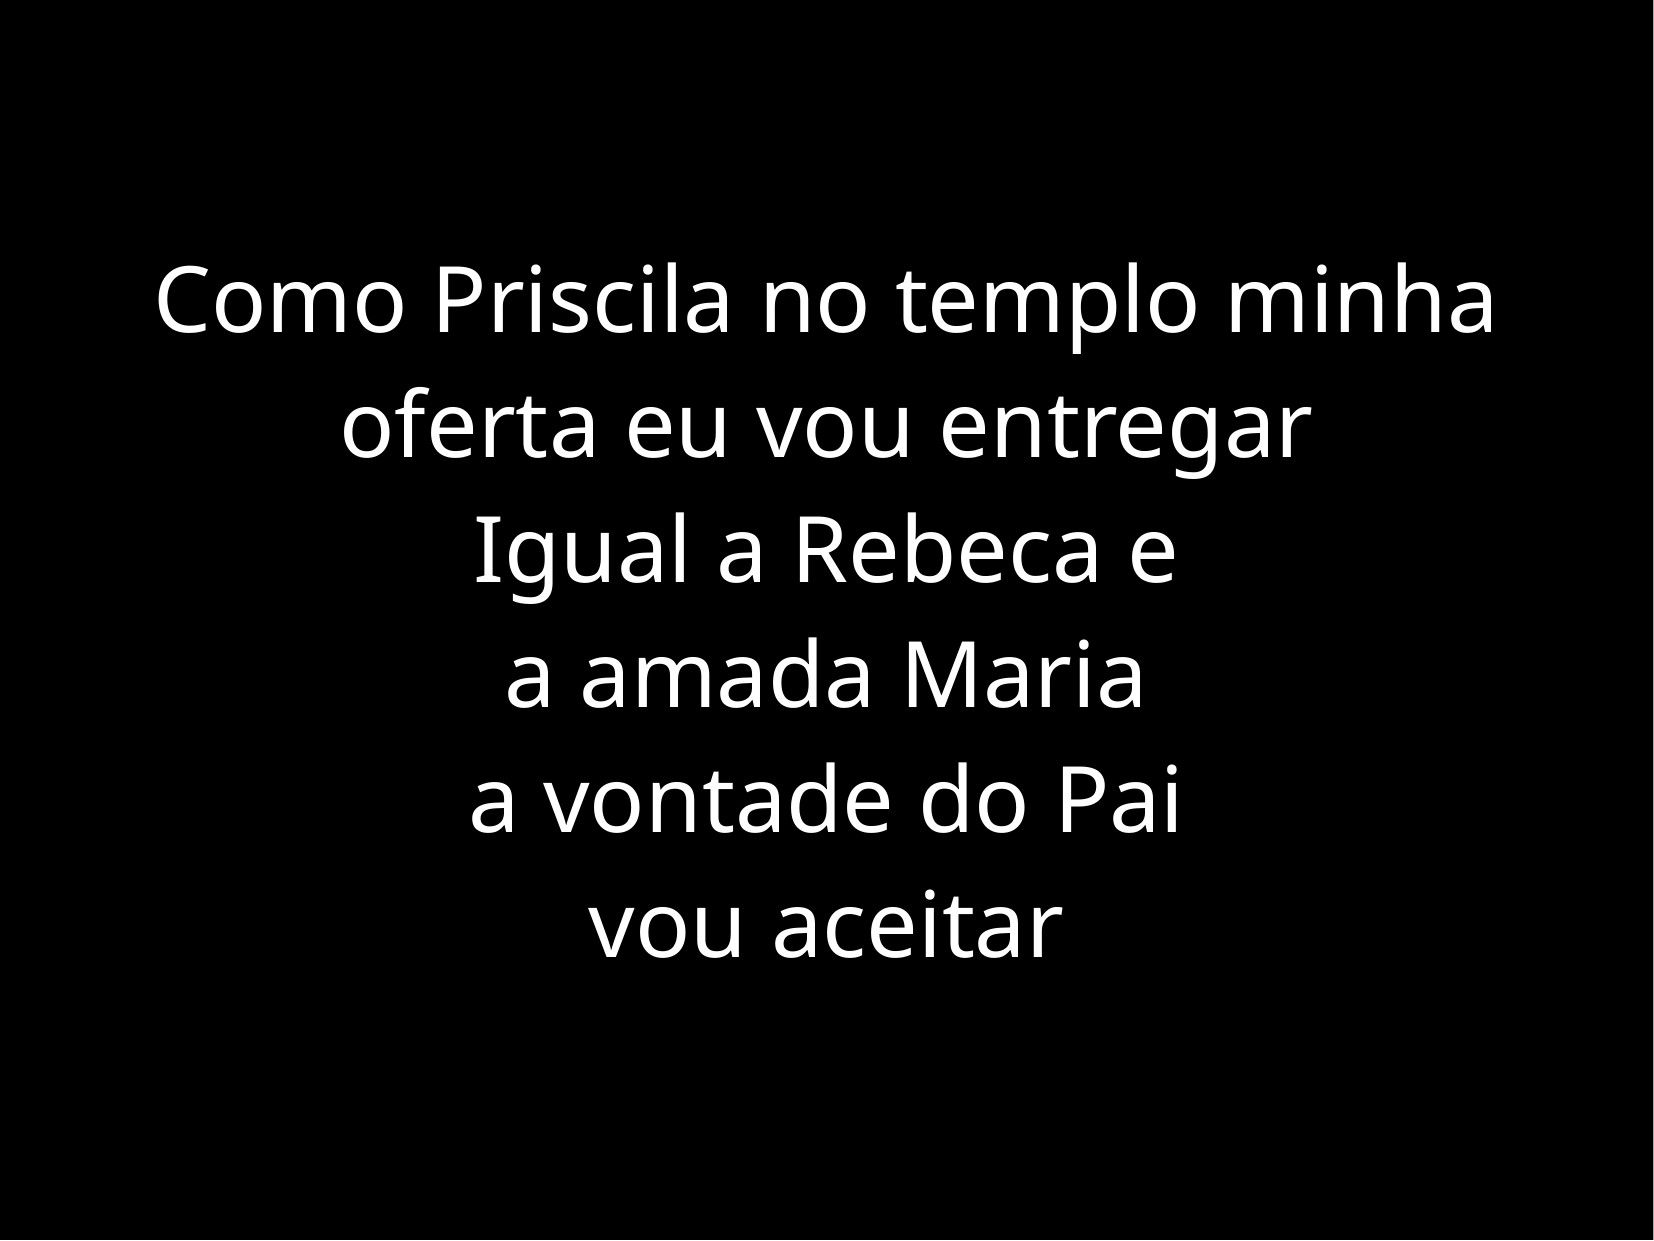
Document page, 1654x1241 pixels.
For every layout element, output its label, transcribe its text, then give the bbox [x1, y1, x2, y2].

subtitle Como Priscila no templo minha oferta eu vou entregar Igual a Rebeca e a amada Maria a vontade do Pai vou aceitar [82, 49, 1571, 1170]
